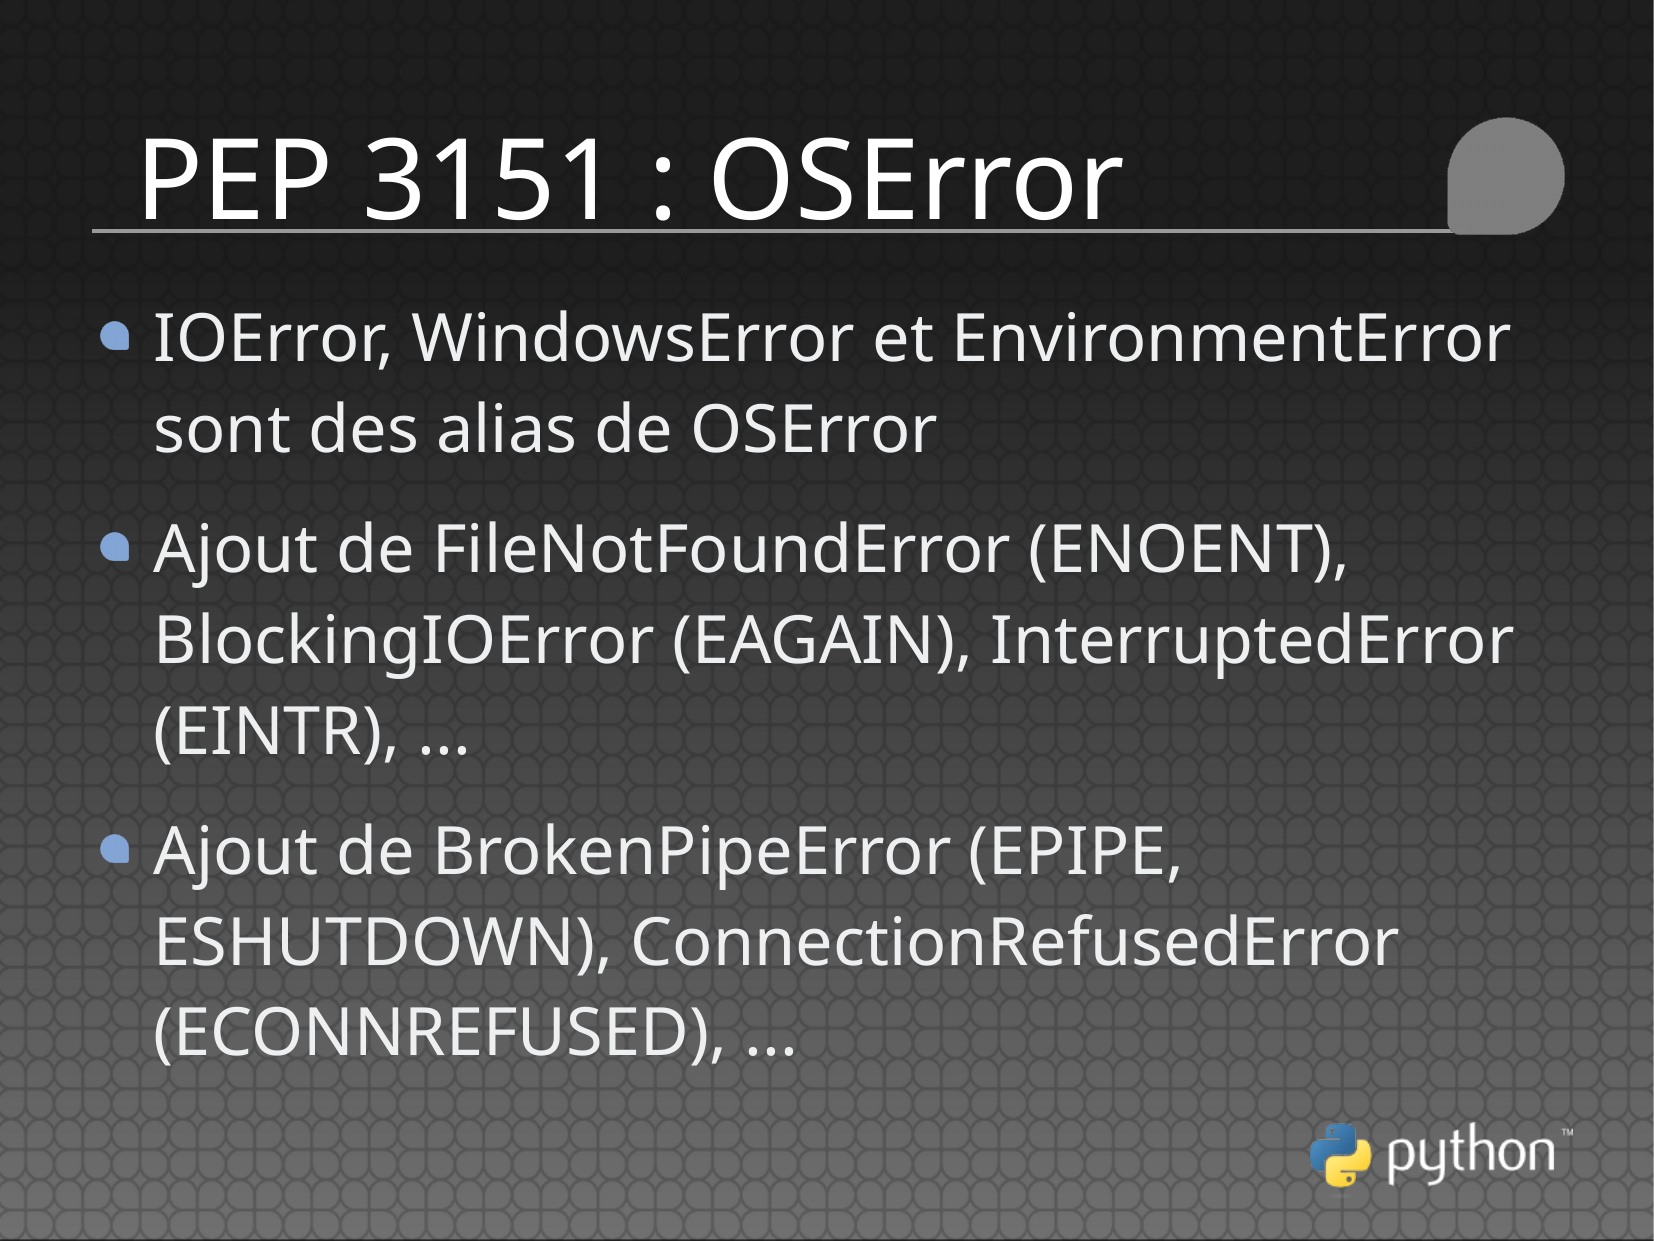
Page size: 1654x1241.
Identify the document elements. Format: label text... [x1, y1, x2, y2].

picture [0, 0, 1654, 1241]
list IOError, WindowsError et EnvironmentError sont des alias de OSError Ajout de FileNotFoundError (ENOENT), BlockingIOError (EAGAIN), InterruptedError (EINTR), ... Ajout de BrokenPipeError (EPIPE, ESHUTDOWN), ConnectionRefusedError (ECONNREFUSED), ... [82, 290, 1571, 1101]
title PEP 3151 : OSError [94, 100, 1426, 251]
